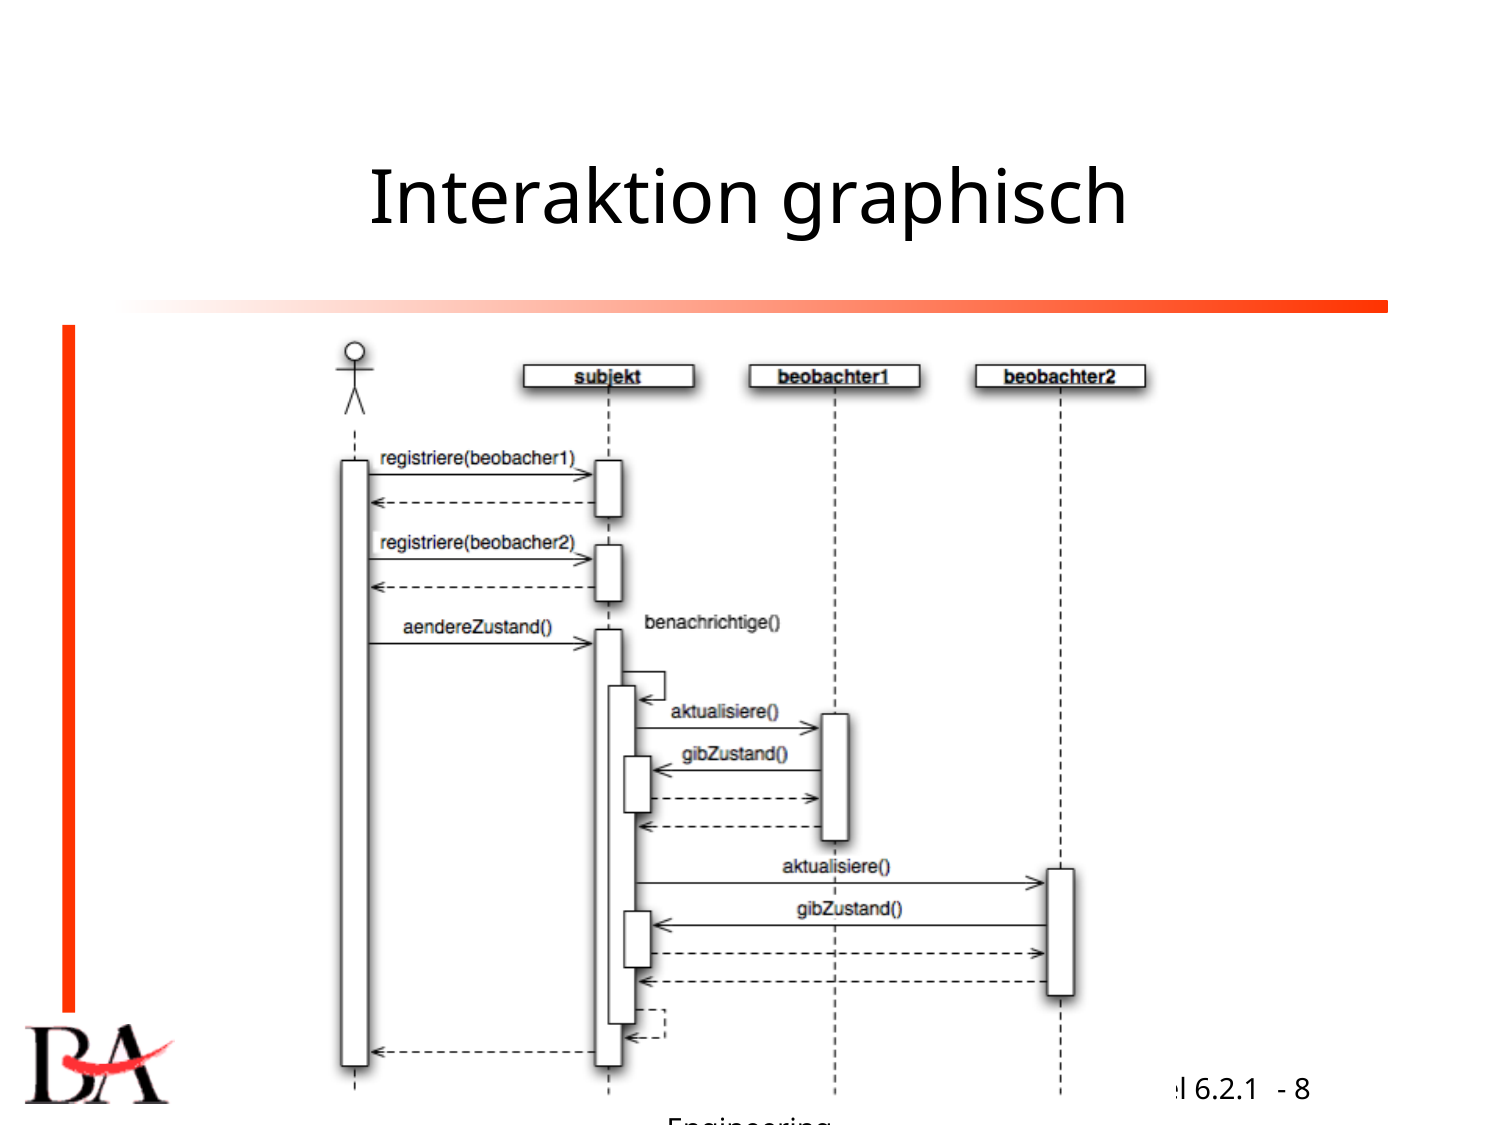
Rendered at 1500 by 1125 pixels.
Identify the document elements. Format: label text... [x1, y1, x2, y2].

title Interaktion graphisch [112, 99, 1388, 288]
picture [312, 316, 1176, 1111]
picture [24, 1024, 175, 1104]
